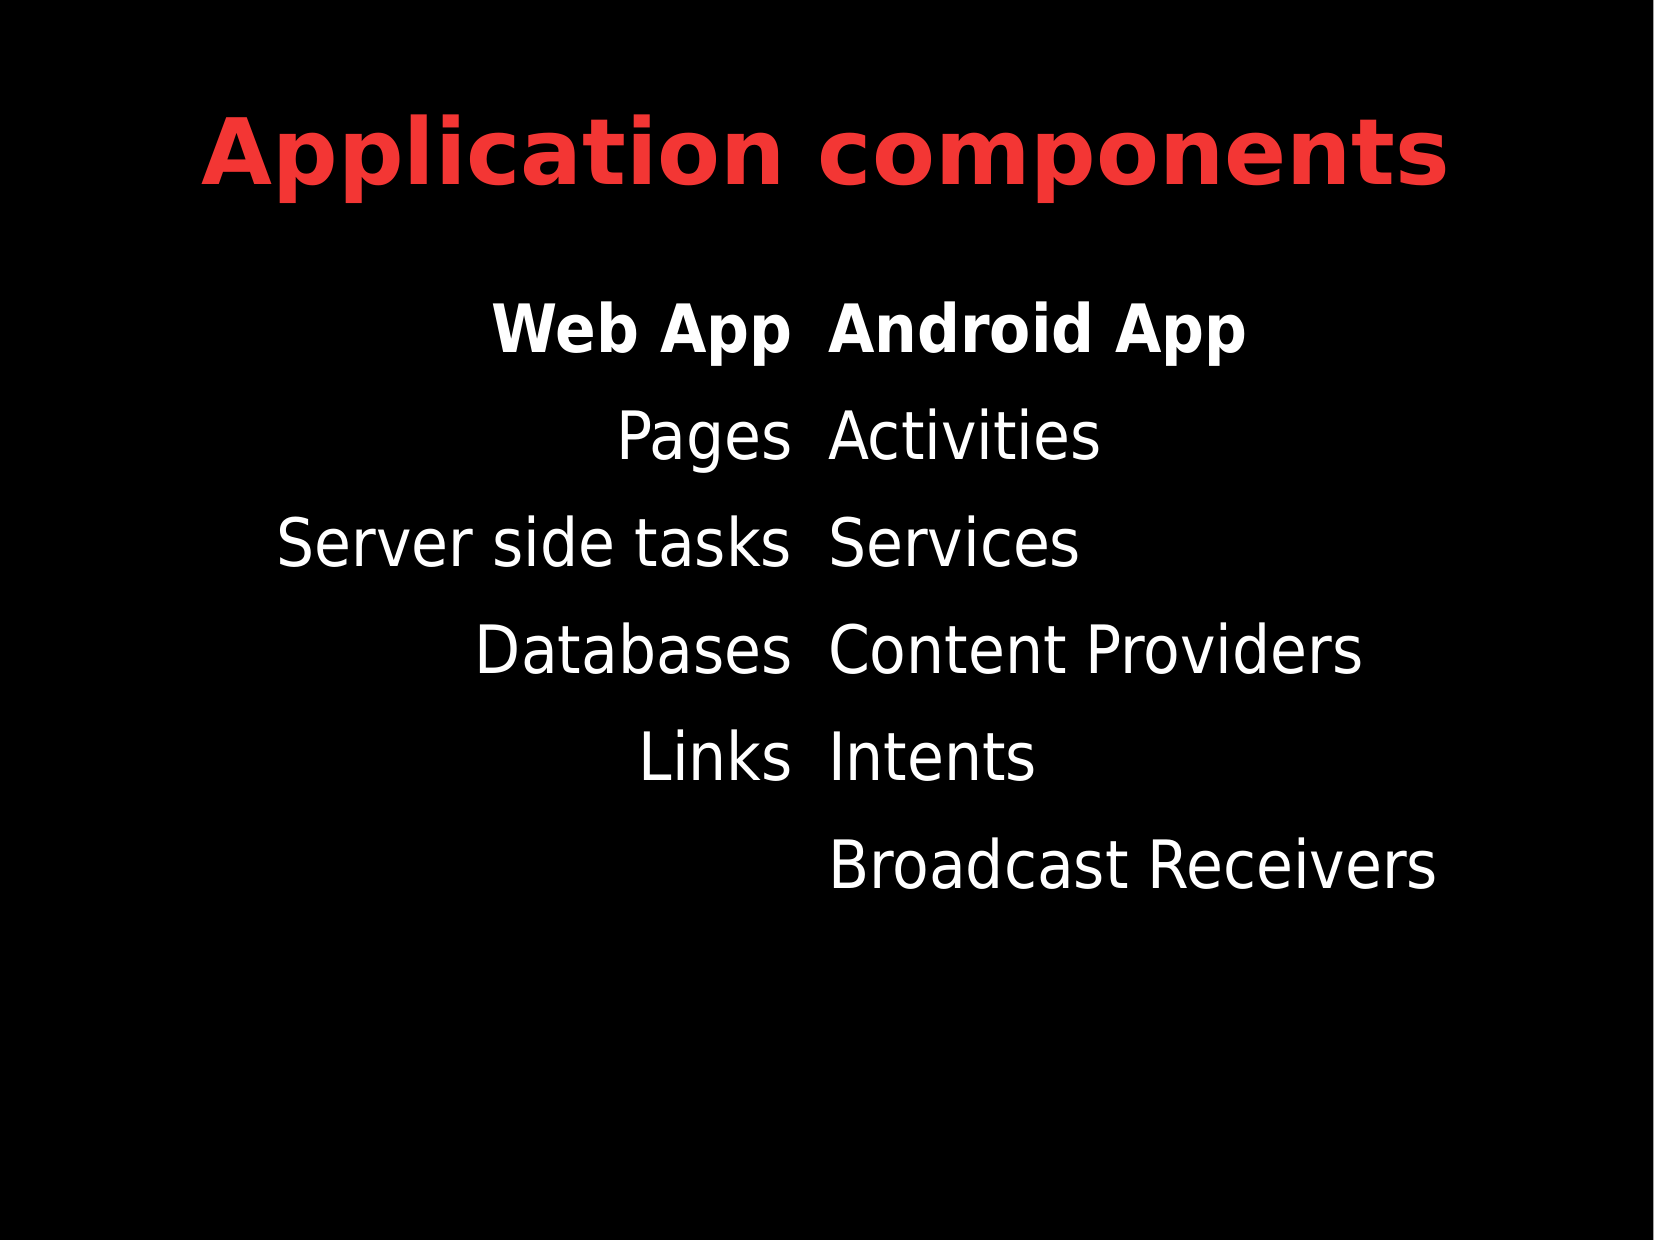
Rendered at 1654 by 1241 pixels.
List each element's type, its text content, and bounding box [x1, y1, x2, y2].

title Application components [82, 49, 1571, 257]
list Web App Pages Server side tasks Databases Links [82, 290, 793, 1010]
list Android App Activities Services Content Providers Intents Broadcast Receivers [828, 290, 1539, 1010]
